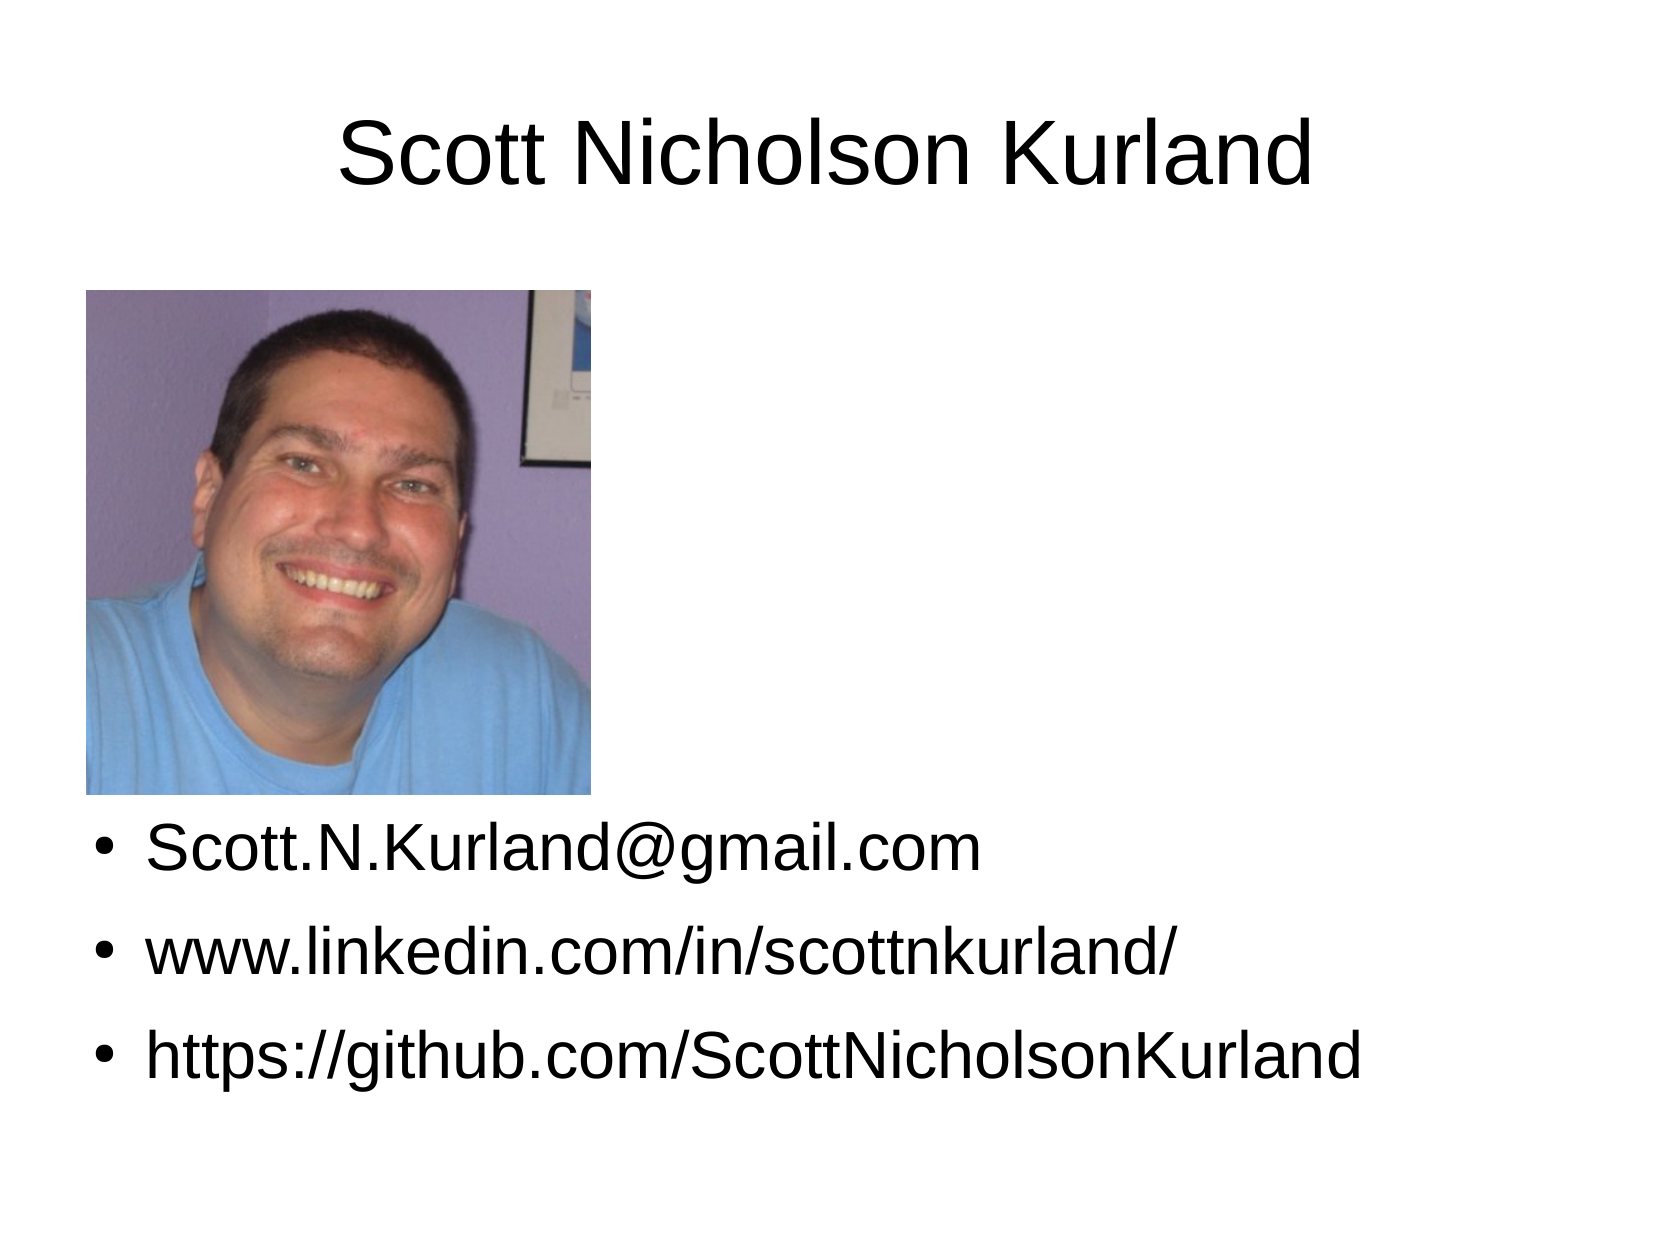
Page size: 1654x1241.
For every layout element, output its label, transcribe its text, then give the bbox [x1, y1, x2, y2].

picture [86, 290, 591, 796]
title Scott Nicholson Kurland [82, 49, 1571, 257]
list Scott.N.Kurland@gmail.com www.linkedin.com/in/scottnkurland/ https://github.com/ScottNicholsonKurland [75, 810, 1654, 1186]
